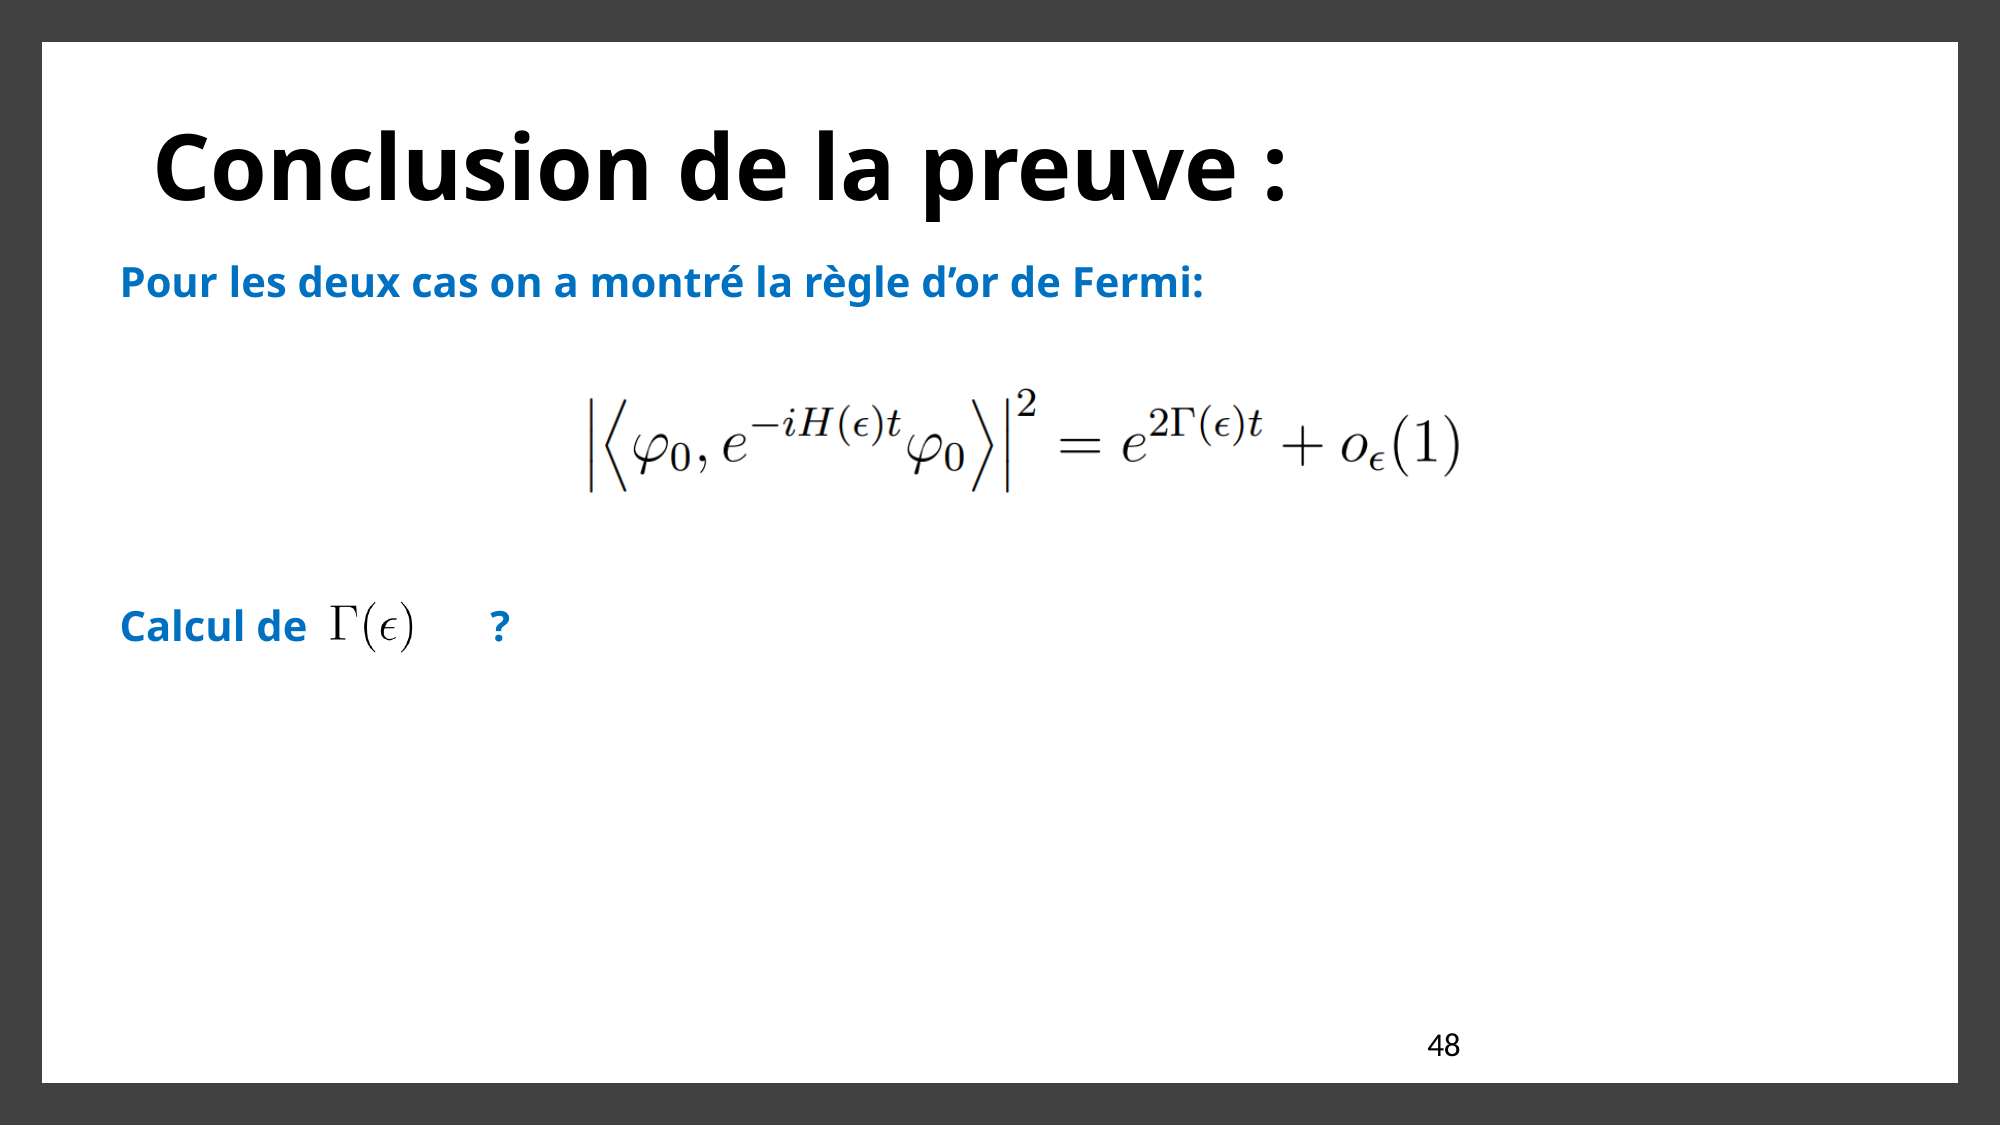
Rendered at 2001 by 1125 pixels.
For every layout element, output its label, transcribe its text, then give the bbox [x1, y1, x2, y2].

text_box Calcul de ? [104, 592, 1932, 658]
text_box [0, 0, 2000, 1125]
picture [568, 366, 1468, 518]
picture [326, 595, 416, 655]
text_box Pour les deux cas on a montré la règle d’or de Fermi: [104, 248, 1932, 315]
title Conclusion de la preuve : [137, 61, 1863, 248]
